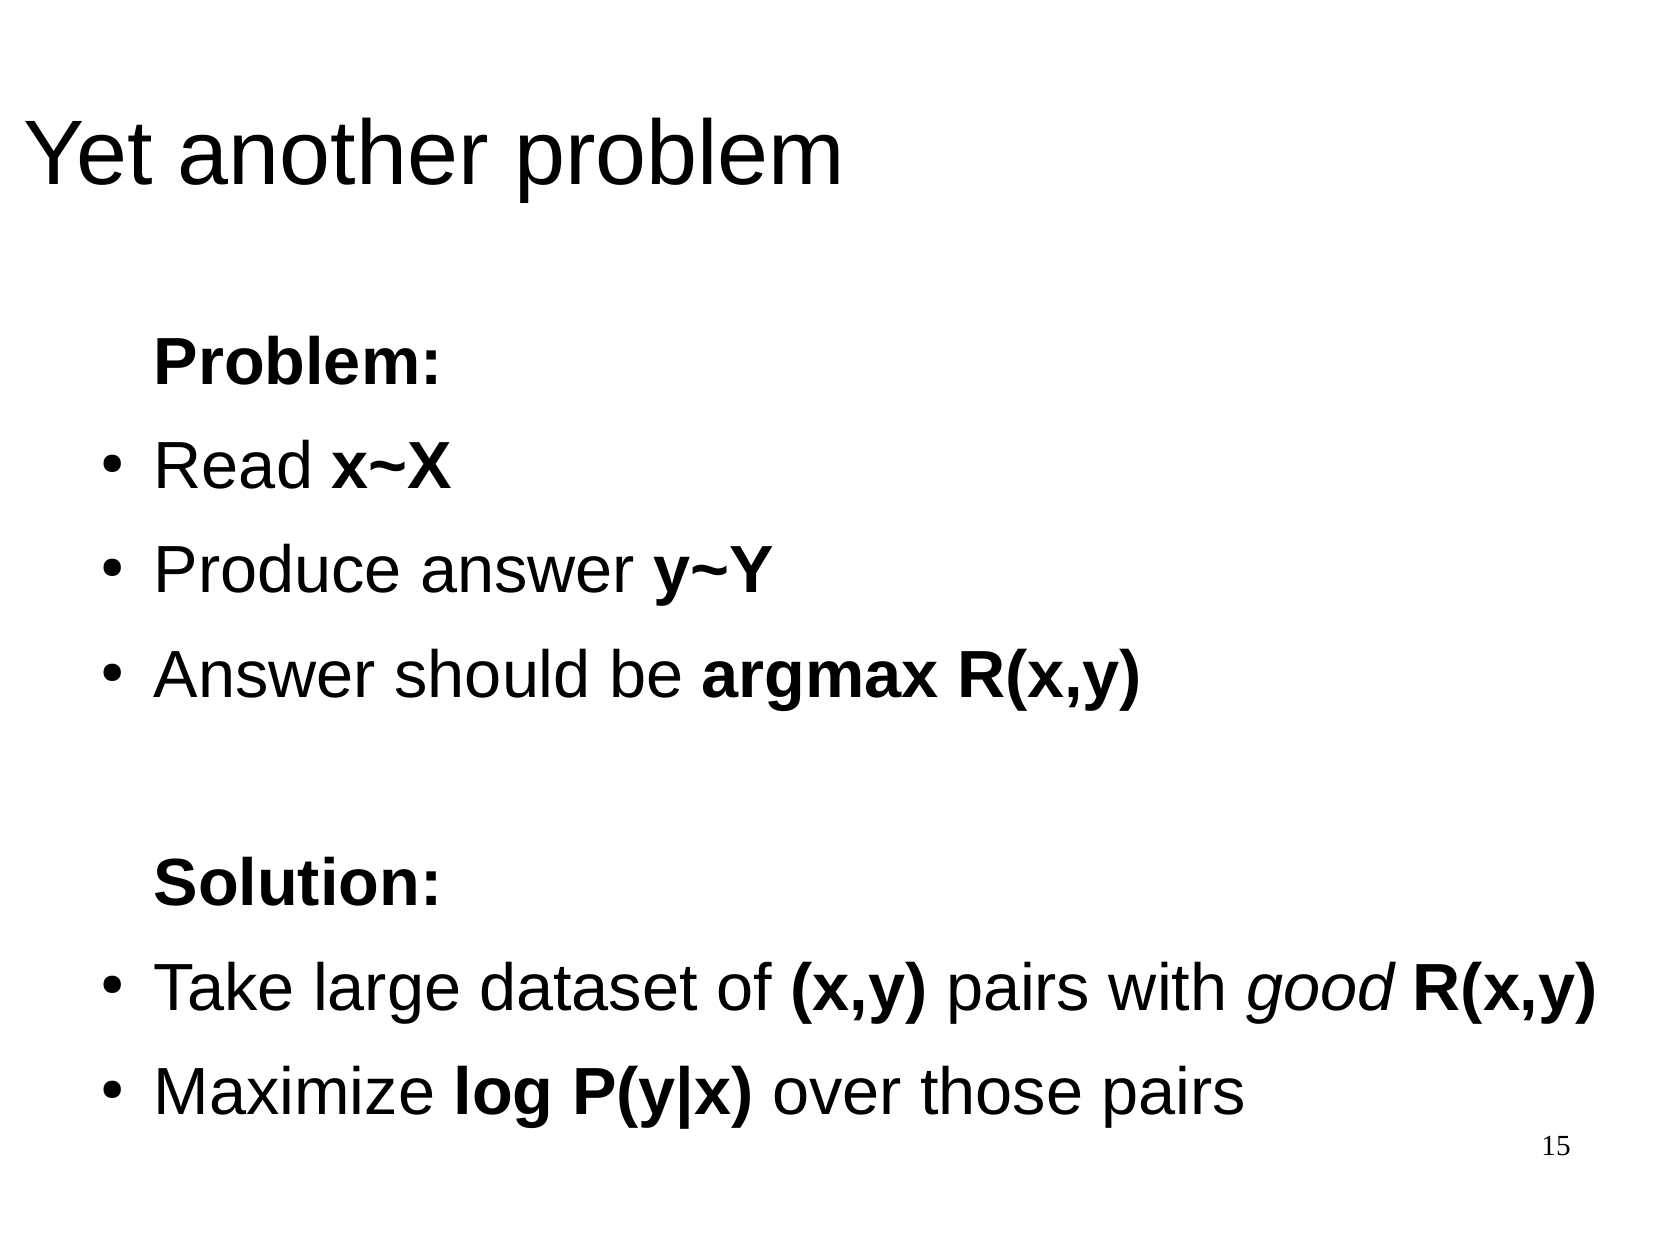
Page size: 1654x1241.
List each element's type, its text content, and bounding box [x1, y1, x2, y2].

title Yet another problem [23, 49, 1512, 257]
list Problem: Read x~X Produce answer y~Y Answer should be argmax R(x,y) Solution: Take large dataset of (x,y) pairs with good R(x,y) Maximize log P(y|x) over those pairs [82, 323, 1654, 1241]
